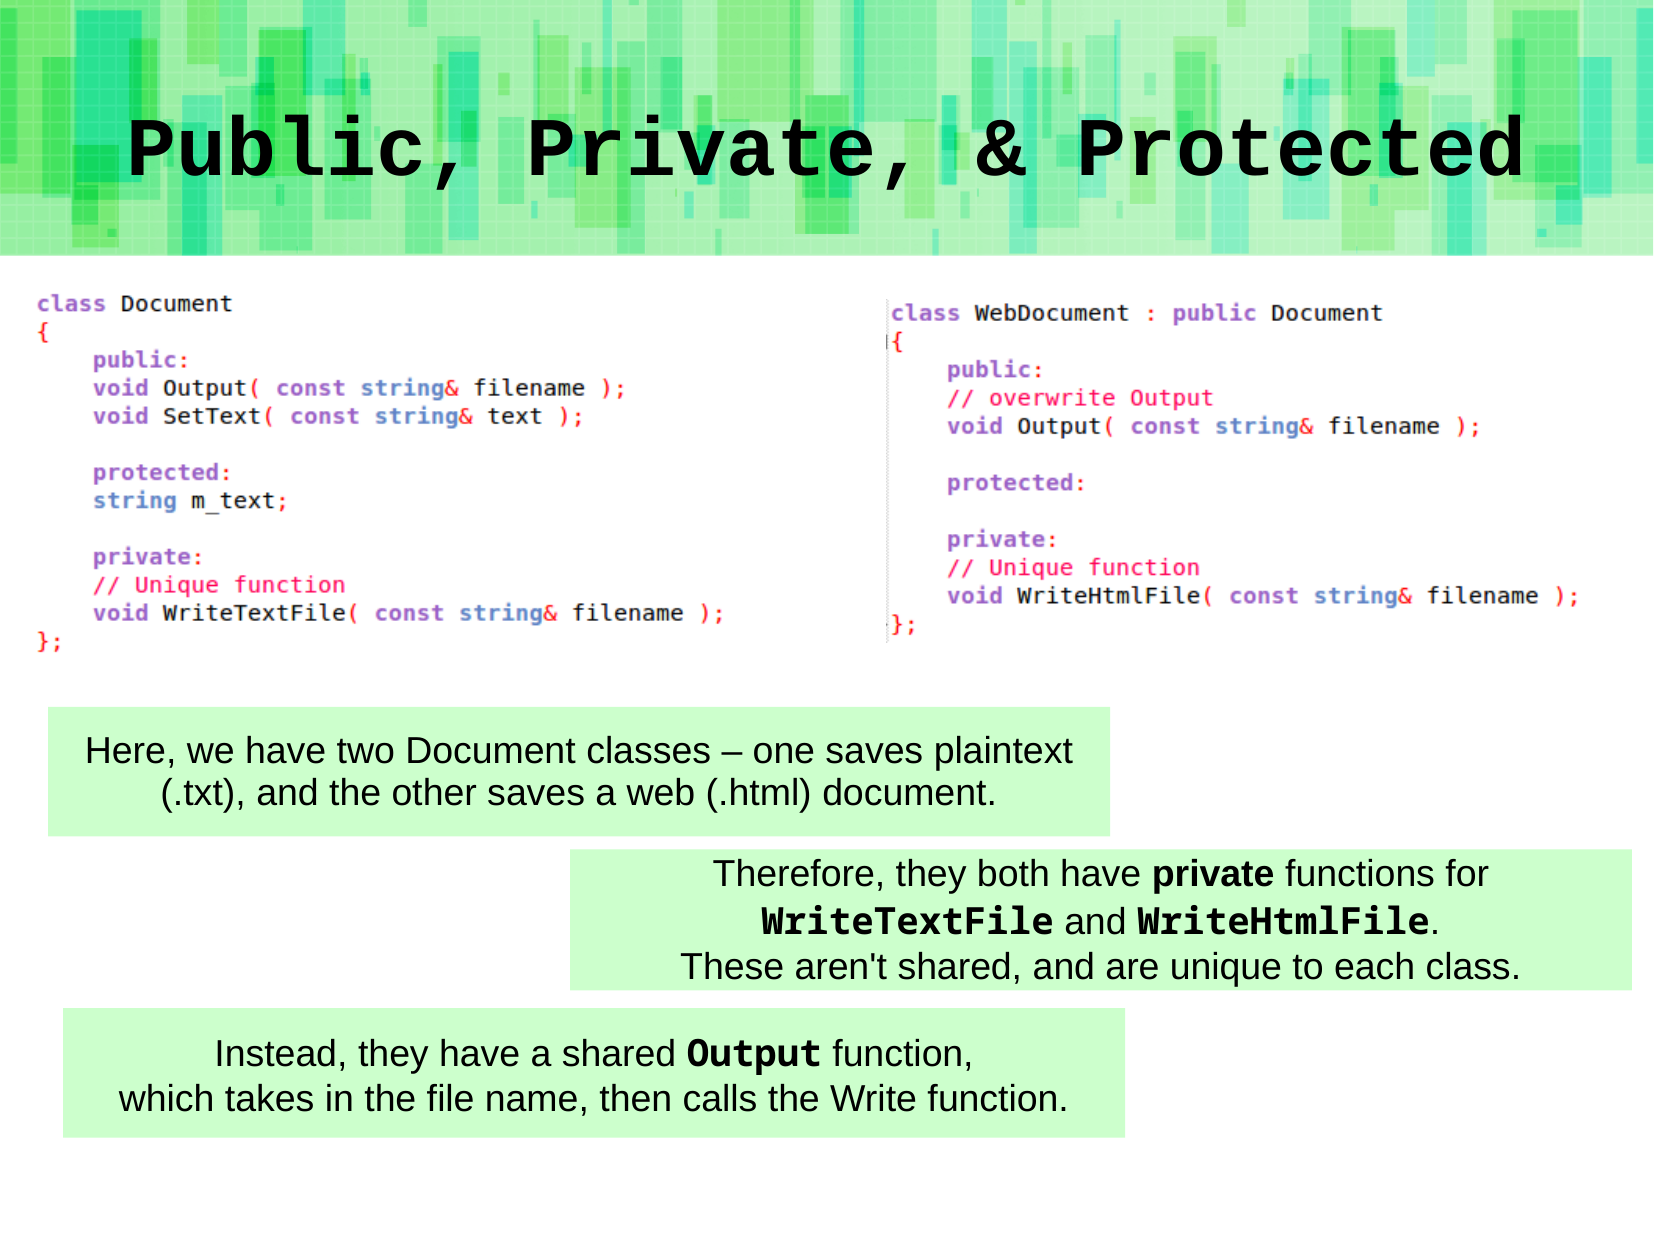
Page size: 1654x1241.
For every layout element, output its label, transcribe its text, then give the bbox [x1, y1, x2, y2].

text_box Therefore, they both have private functions for WriteTextFile and WriteHtmlFile. These aren't shared, and are unique to each class. [570, 851, 1632, 988]
picture [0, 0, 1654, 1241]
text_box Here, we have two Document classes – one saves plaintext (.txt), and the other saves a web (.html) document. [48, 706, 1111, 837]
title Public, Private, & Protected [82, 49, 1571, 257]
text_box Instead, they have a shared Output function, which takes in the file name, then calls the Write function. [63, 1008, 1126, 1138]
